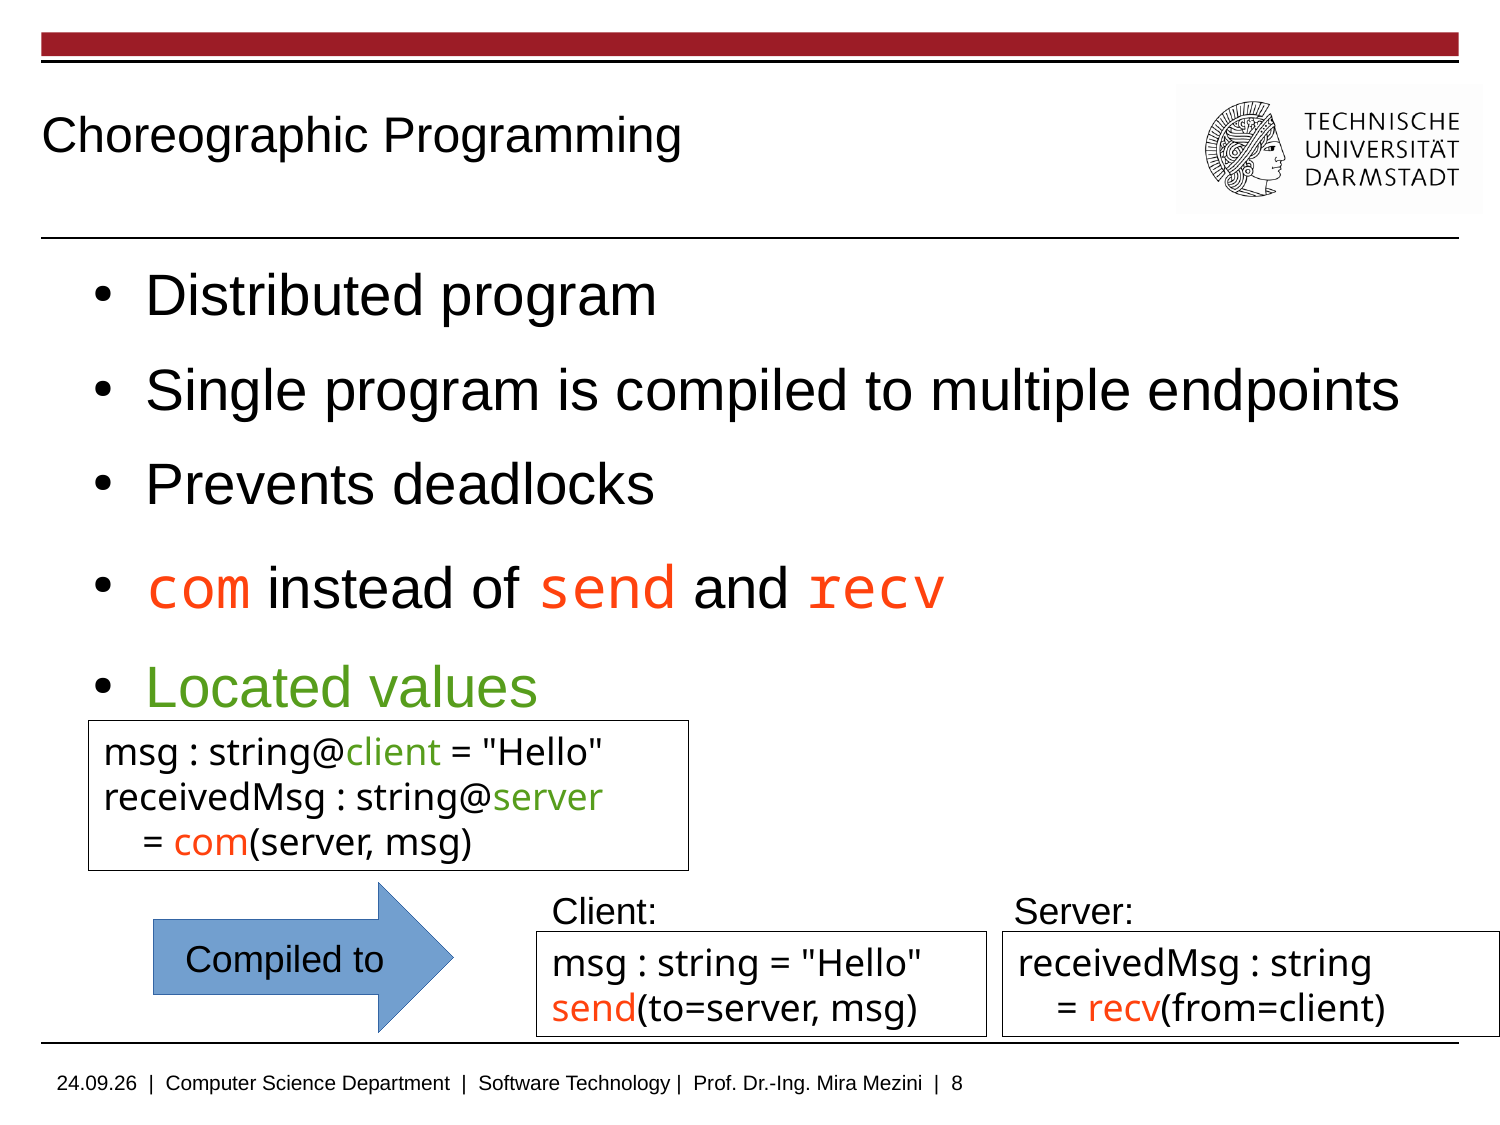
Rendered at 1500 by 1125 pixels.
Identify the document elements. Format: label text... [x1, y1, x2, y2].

text_box msg : string@client = "Hello" receivedMsg : string@server = com(server, msg) [88, 720, 689, 871]
text_box receivedMsg : string = recv(from=client) [1002, 931, 1500, 1037]
title Choreographic Programming [41, 60, 1131, 211]
text_box Client: [536, 879, 725, 940]
text_box Compiled to [153, 882, 454, 1033]
text_box msg : string = "Hello" send(to=server, msg) [536, 931, 987, 1037]
text_box Server: [998, 879, 1187, 940]
list Distributed program Single program is compiled to multiple endpoints Prevents deadlocks com instead of send and recv Located values [75, 263, 1425, 916]
